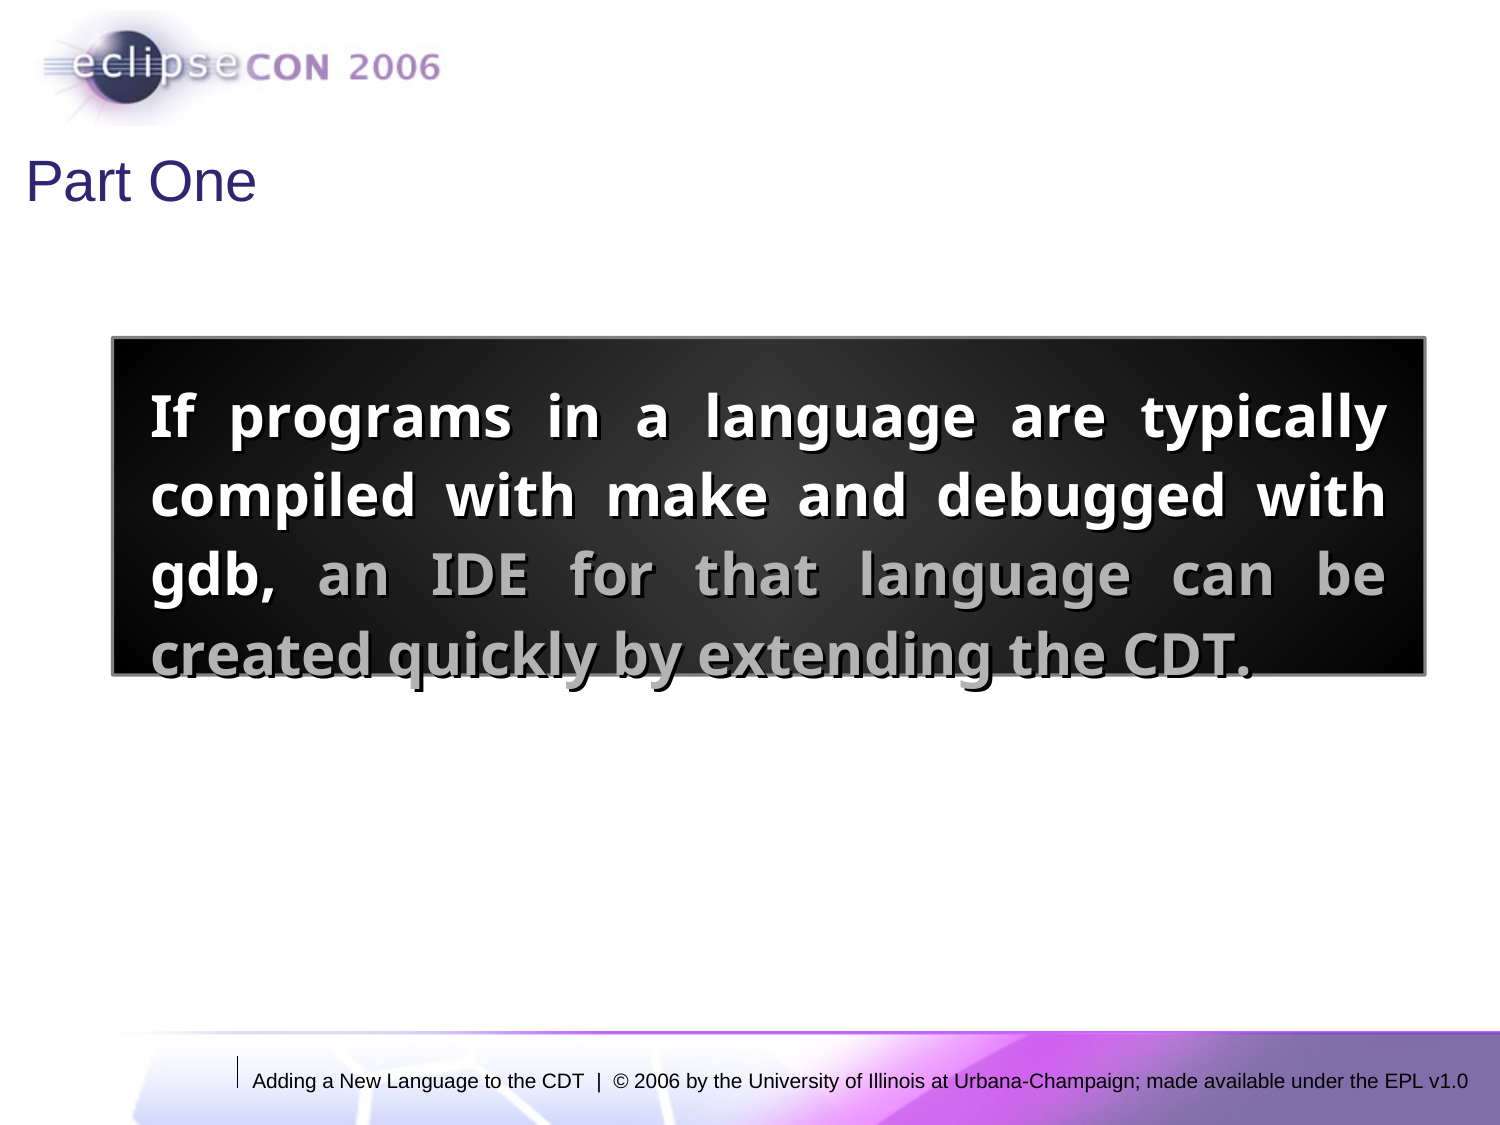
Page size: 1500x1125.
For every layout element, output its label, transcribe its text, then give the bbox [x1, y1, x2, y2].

picture [31, 10, 1040, 126]
text_box If programs in a language are typically compiled with make and debugged with gdb, an IDE for that language can be created quickly by extending the CDT. [150, 375, 1388, 805]
picture [0, 1031, 1500, 1125]
title Part One [25, 142, 1378, 225]
text_box [112, 337, 1426, 676]
